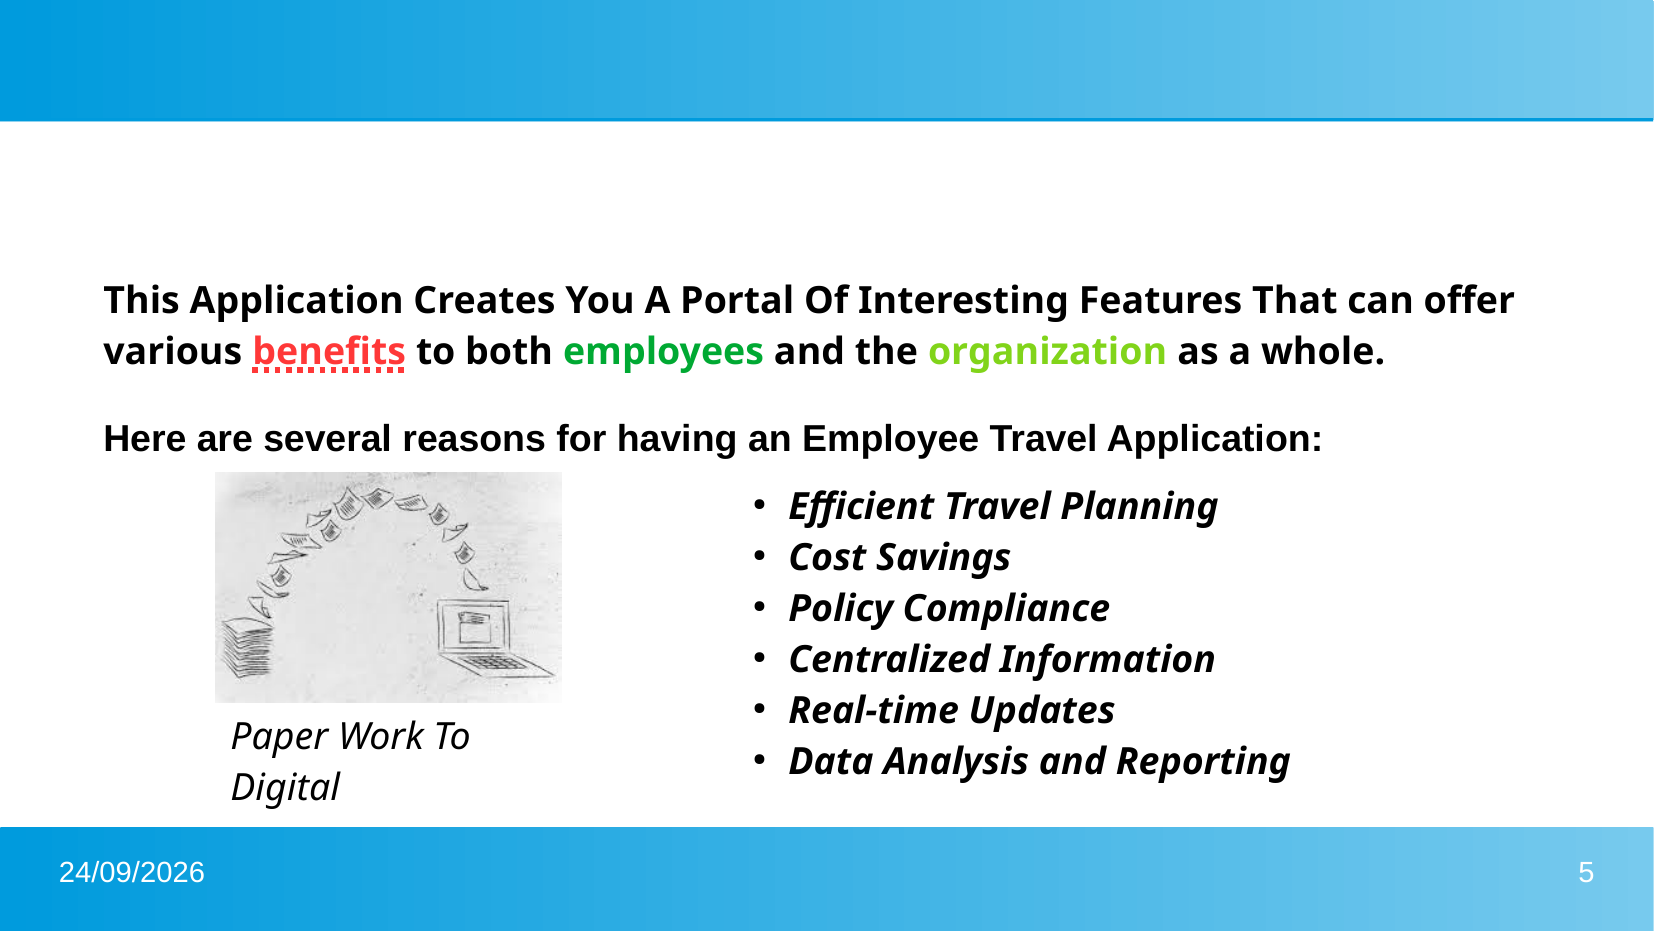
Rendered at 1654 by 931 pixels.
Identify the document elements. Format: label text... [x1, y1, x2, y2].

text_box This Application Creates You A Portal Of Interesting Features That can offer various benefits to both employees and the organization as a whole. Here are several reasons for having an Employee Travel Application: [88, 265, 1595, 449]
text_box Paper Work To Digital [215, 702, 568, 783]
picture [215, 472, 562, 702]
text_box Efficient Travel Planning Cost Savings Policy Compliance Centralized Information Real-time Updates Data Analysis and Reporting [738, 472, 1273, 768]
